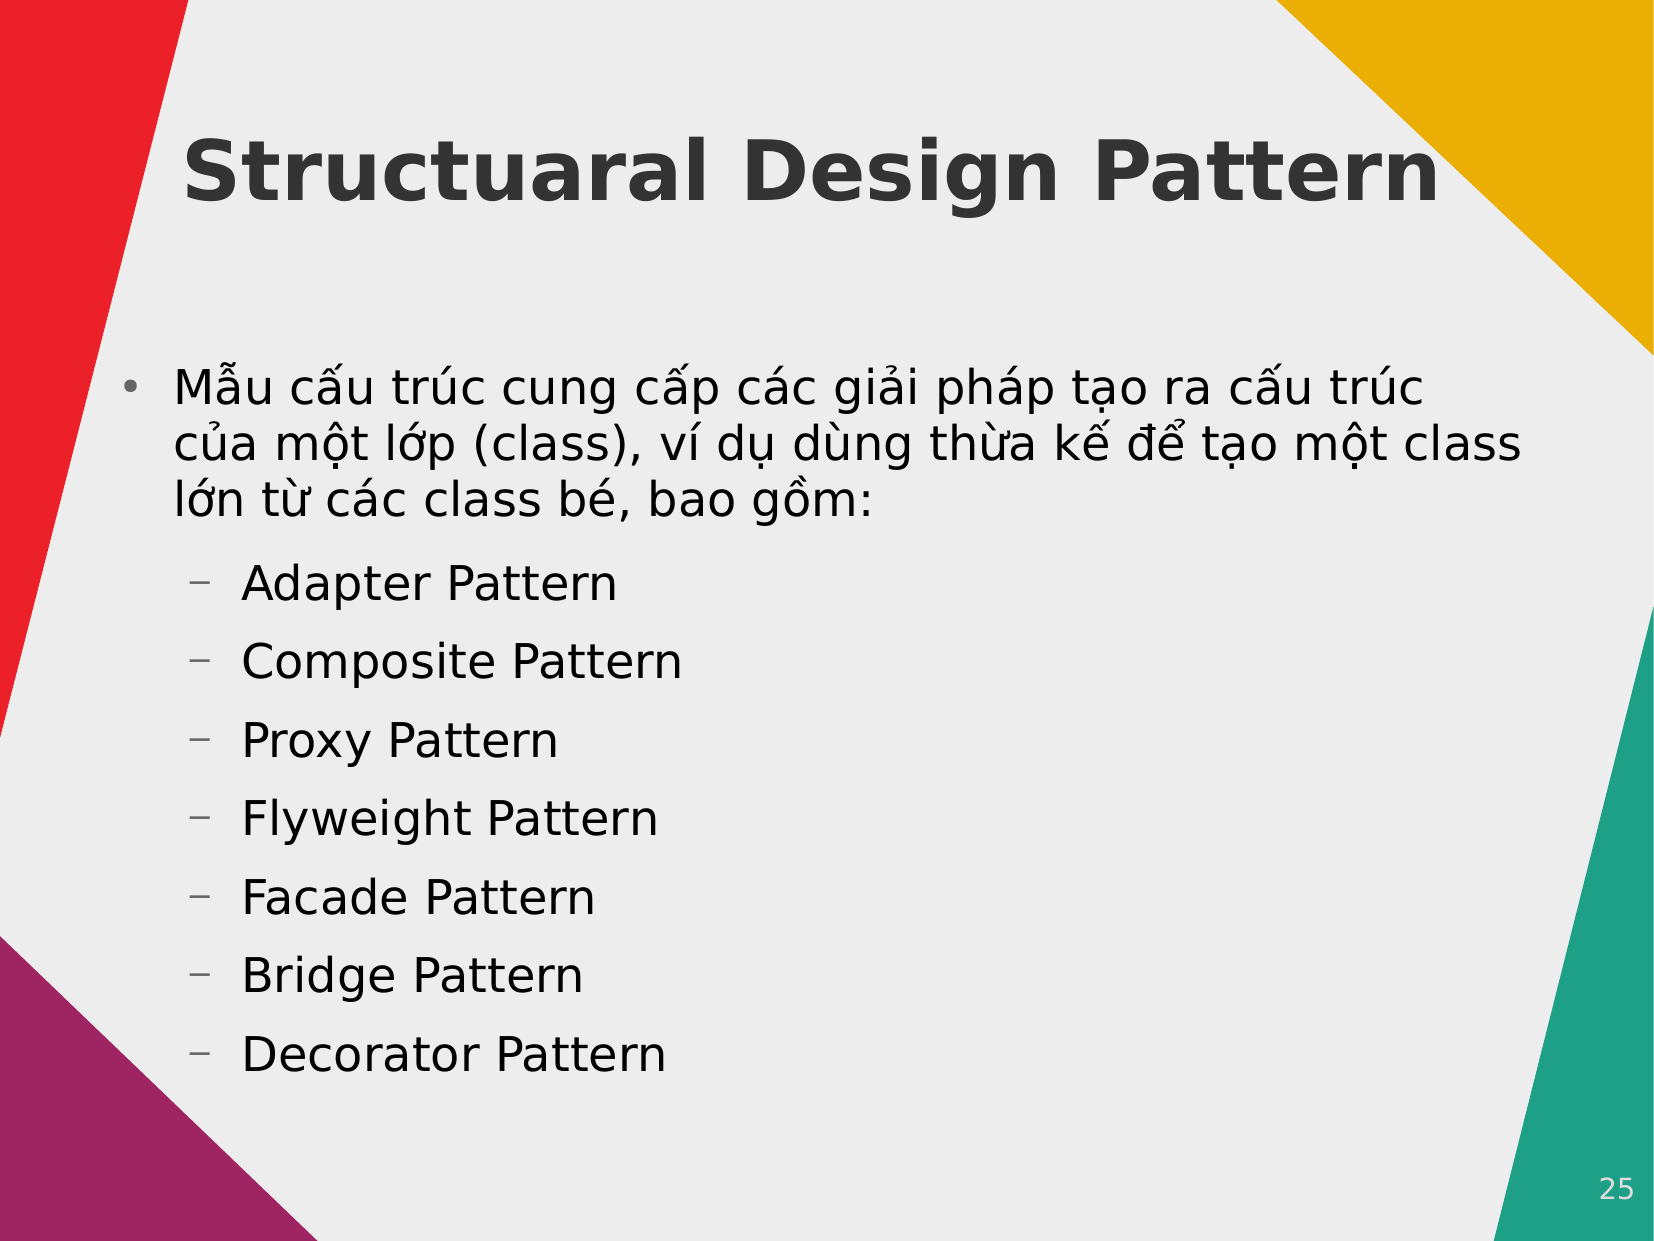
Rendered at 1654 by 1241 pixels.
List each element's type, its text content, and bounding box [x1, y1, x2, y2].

list Mẫu cấu trúc cung cấp các giải pháp tạo ra cấu trúc của một lớp (class), ví dụ dùng thừa kế để tạo một class lớn từ các class bé, bao gồm: Adapter Pattern Composite Pattern Proxy Pattern Flyweight Pattern Facade Pattern Bridge Pattern Decorator Pattern [105, 360, 1529, 1091]
title Structuaral Design Pattern [114, 73, 1539, 271]
